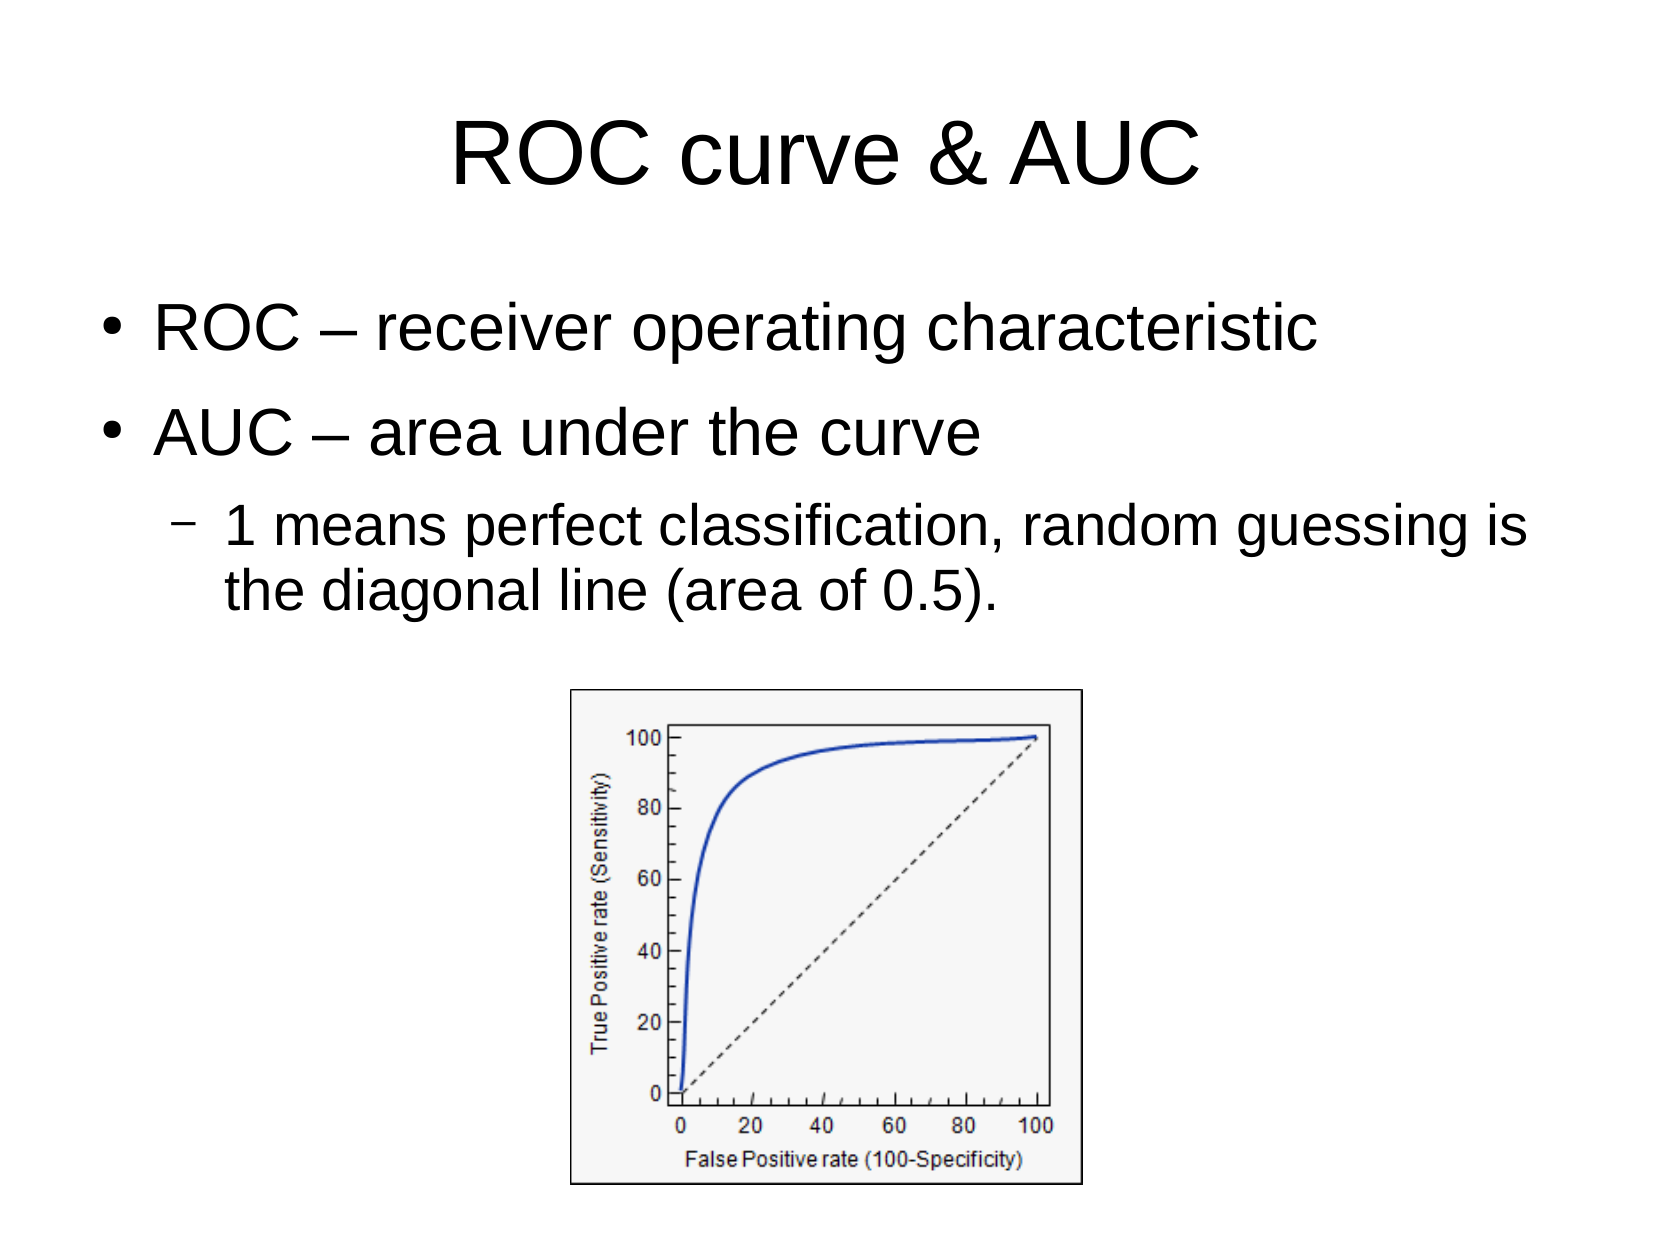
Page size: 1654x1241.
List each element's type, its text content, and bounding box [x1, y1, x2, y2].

list ROC – receiver operating characteristic AUC – area under the curve 1 means perfect classification, random guessing is the diagonal line (area of 0.5). [82, 290, 1571, 1010]
picture [570, 689, 1083, 1186]
title ROC curve & AUC [82, 49, 1571, 257]
